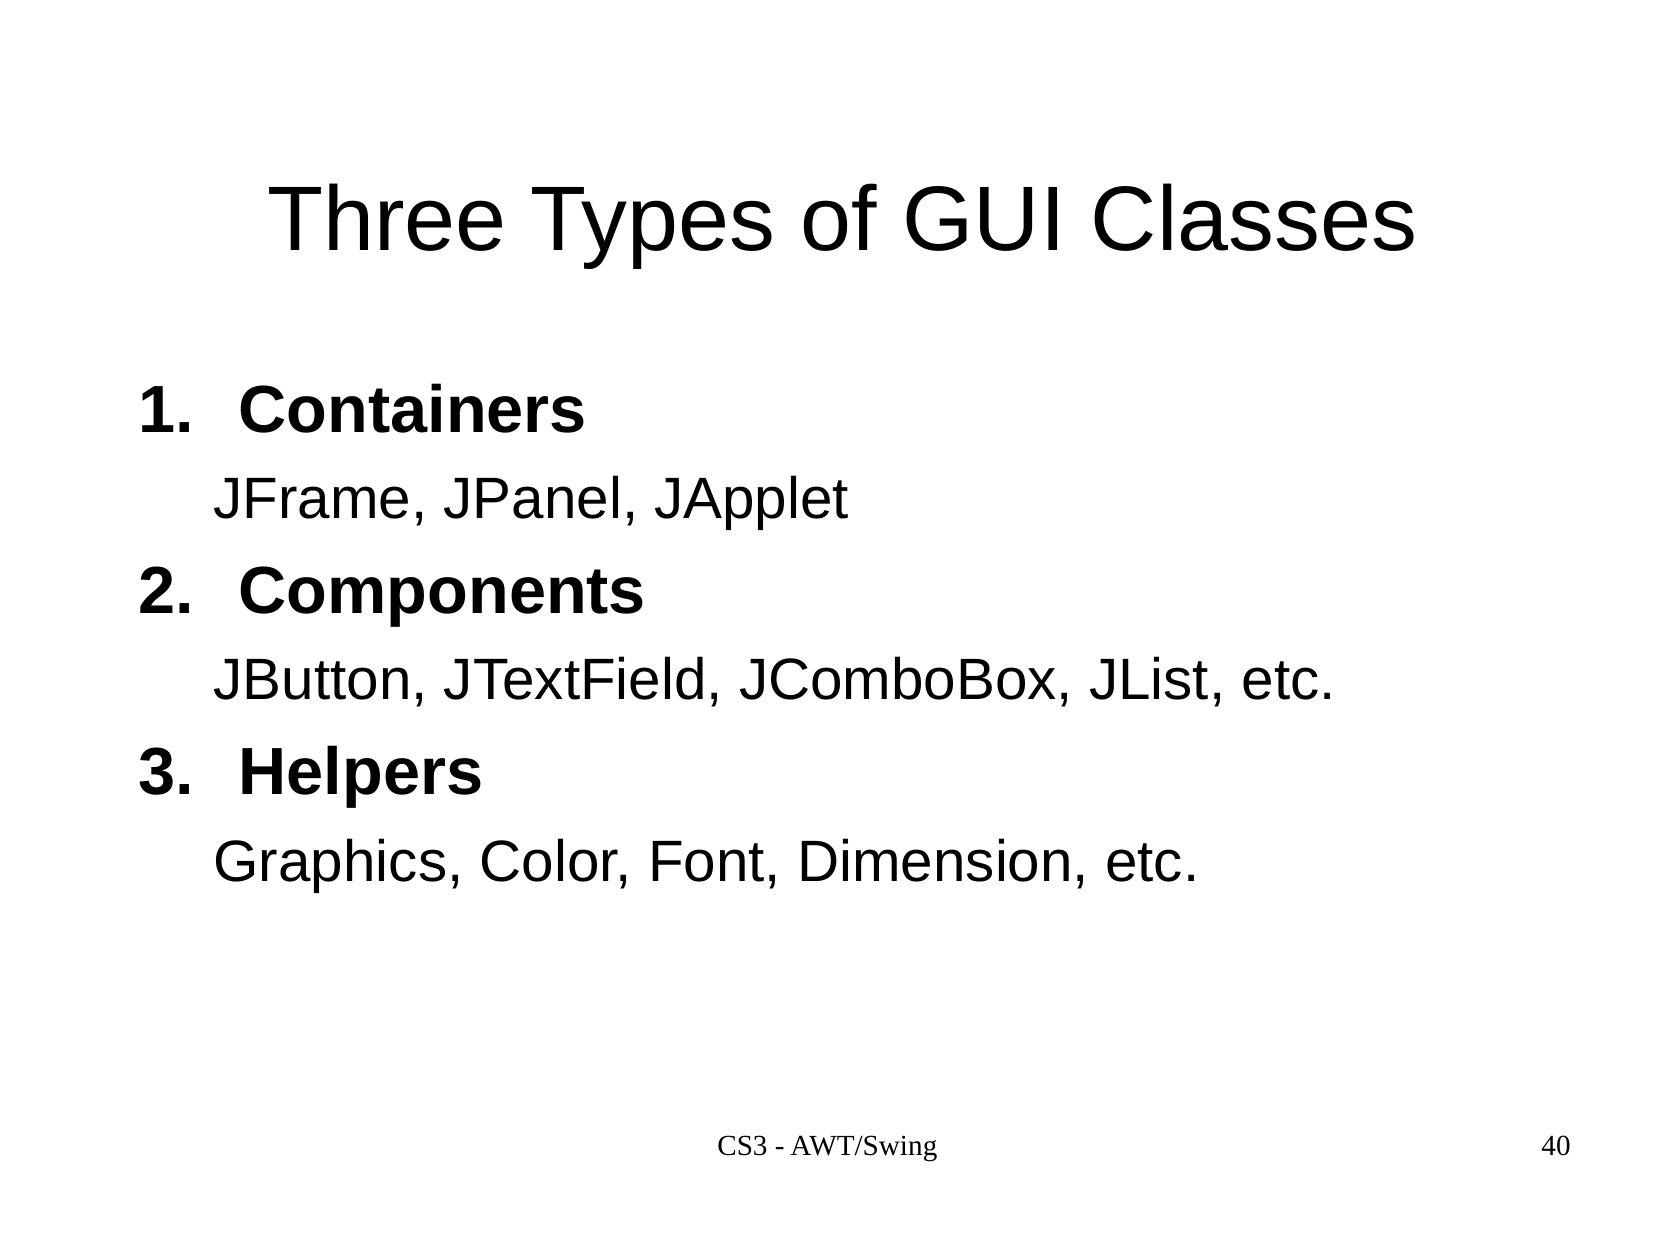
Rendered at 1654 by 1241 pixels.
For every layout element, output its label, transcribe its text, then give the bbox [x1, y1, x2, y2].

title Three Types of GUI Classes [124, 110, 1530, 317]
list Containers JFrame, JPanel, JApplet Components JButton, JTextField, JComboBox, JList, etc. Helpers Graphics, Color, Font, Dimension, etc. [124, 358, 1530, 1103]
